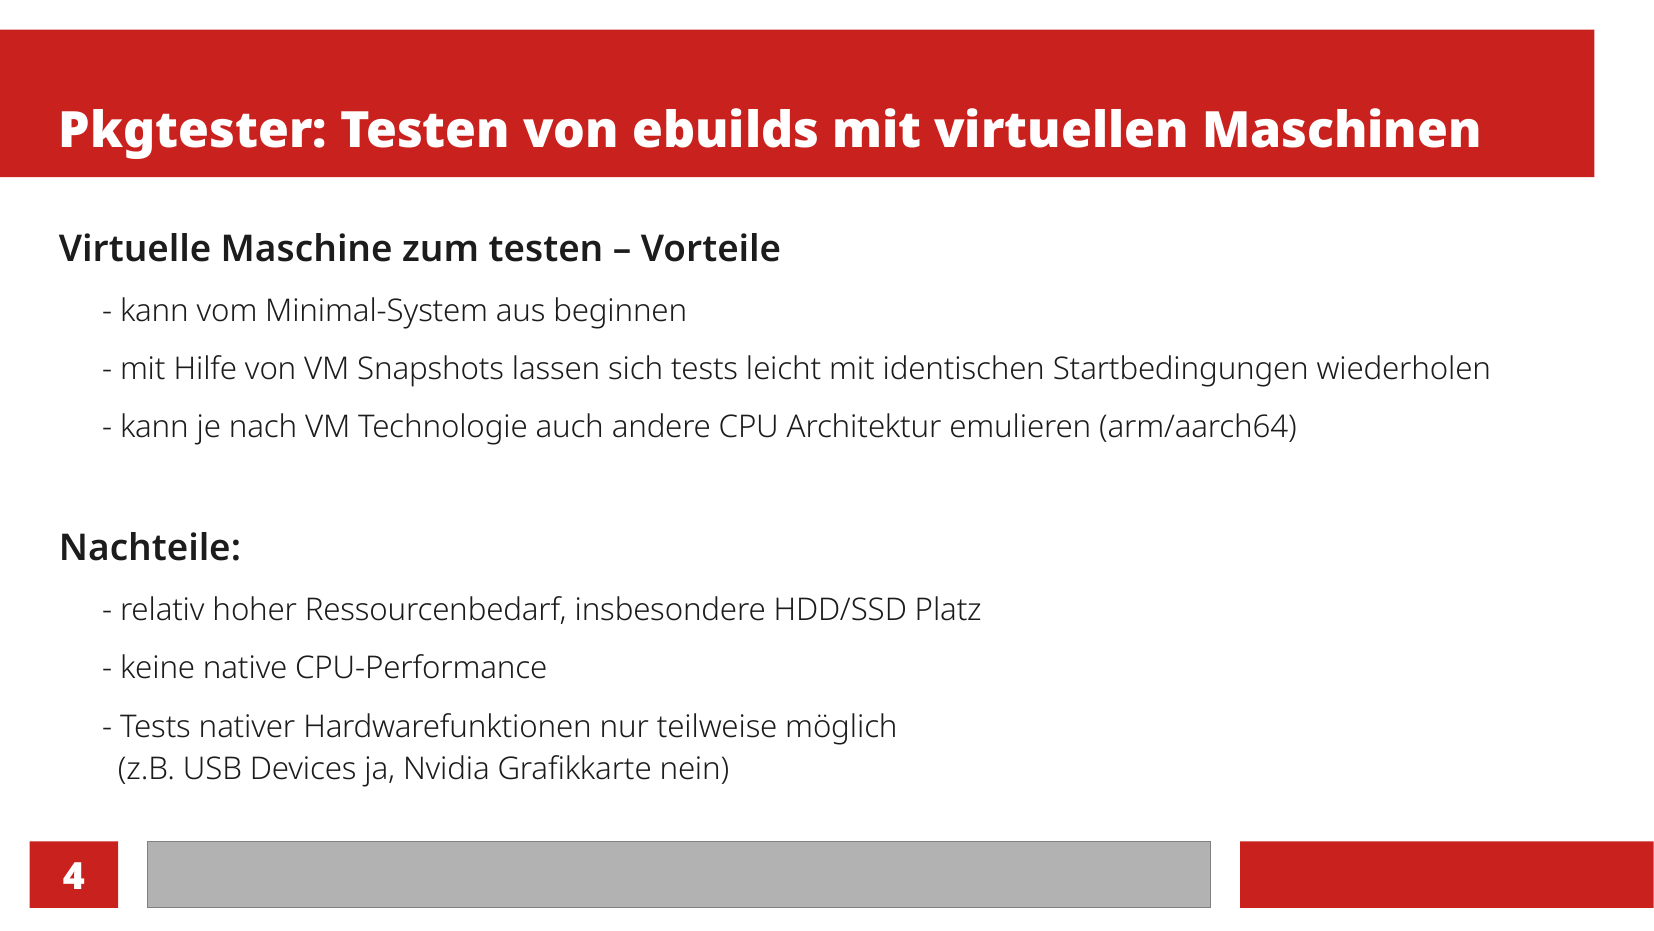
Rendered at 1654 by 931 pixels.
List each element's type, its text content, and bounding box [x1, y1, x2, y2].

list Virtuelle Maschine zum testen – Vorteile - kann vom Minimal-System aus beginnen - mit Hilfe von VM Snapshots lassen sich tests leicht mit identischen Startbedingungen wiederholen - kann je nach VM Technologie auch andere CPU Architektur emulieren (arm/aarch64) Nachteile: - relativ hoher Ressourcenbedarf, insbesondere HDD/SSD Platz - keine native CPU-Performance - Tests nativer Hardwarefunktionen nur teilweise möglich (z.B. USB Devices ja, Nvidia Grafikkarte nein) [59, 221, 1565, 798]
title Pkgtester: Testen von ebuilds mit virtuellen Maschinen [59, 44, 1595, 163]
